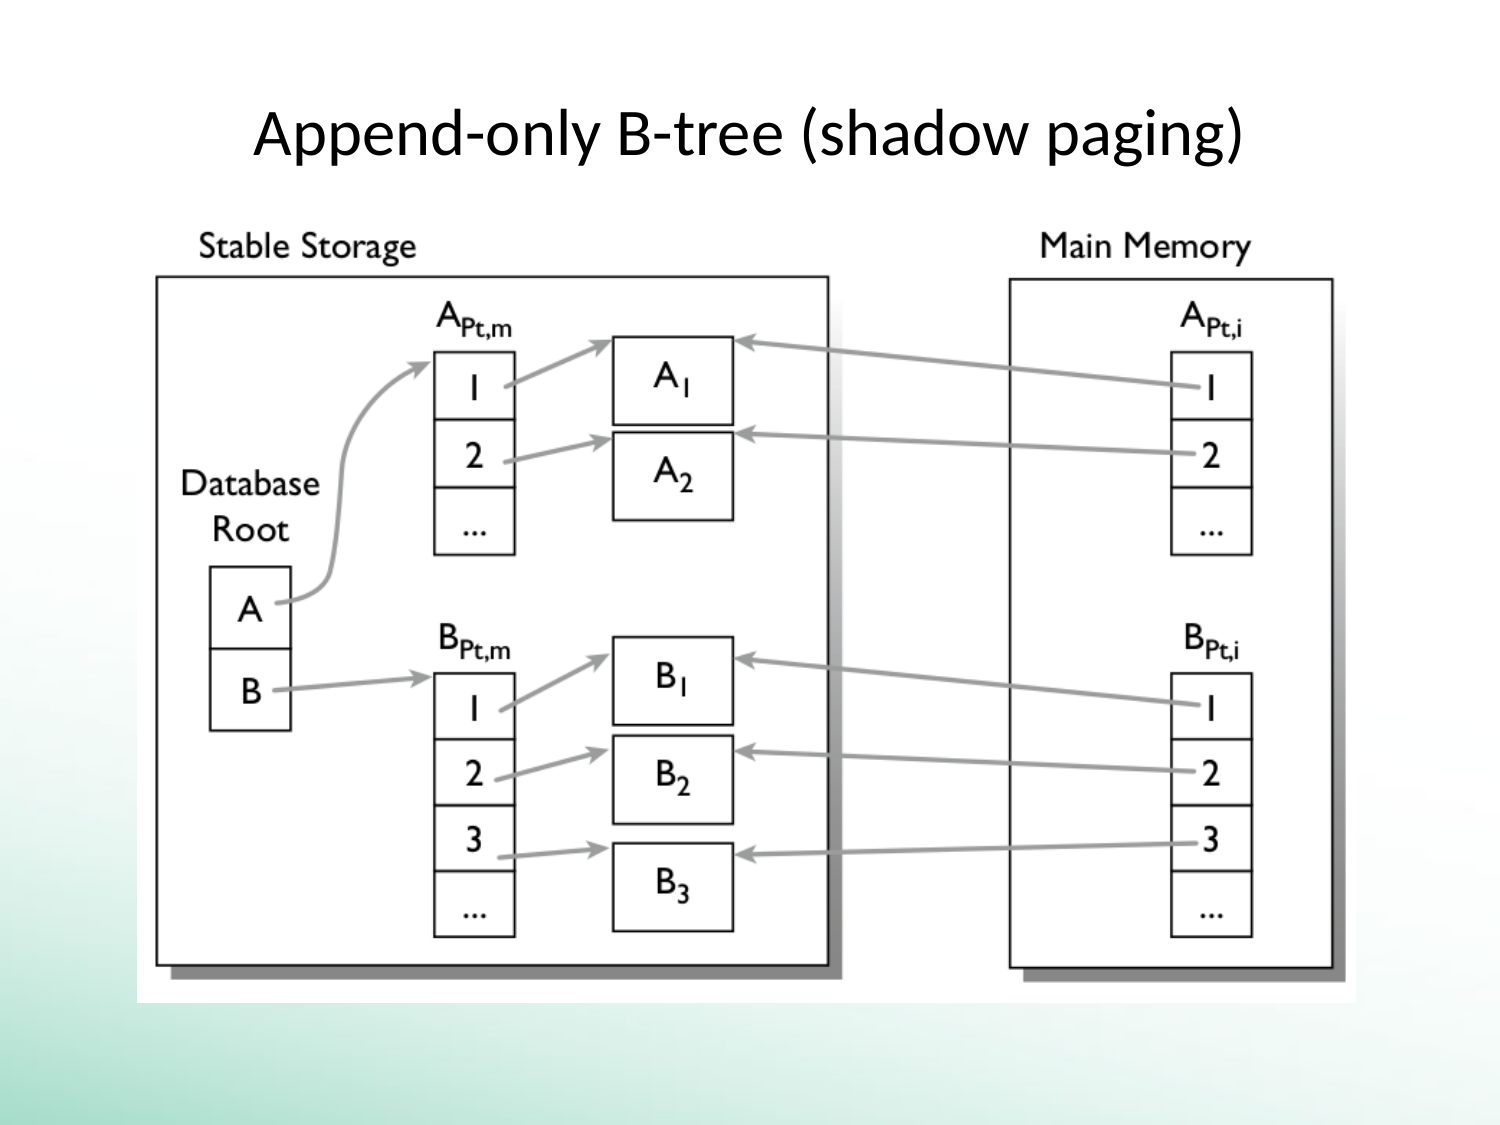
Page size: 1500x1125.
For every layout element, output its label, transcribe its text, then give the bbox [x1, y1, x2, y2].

picture [0, 0, 1500, 1125]
title Append-only B-tree (shadow paging) [75, 45, 1425, 233]
